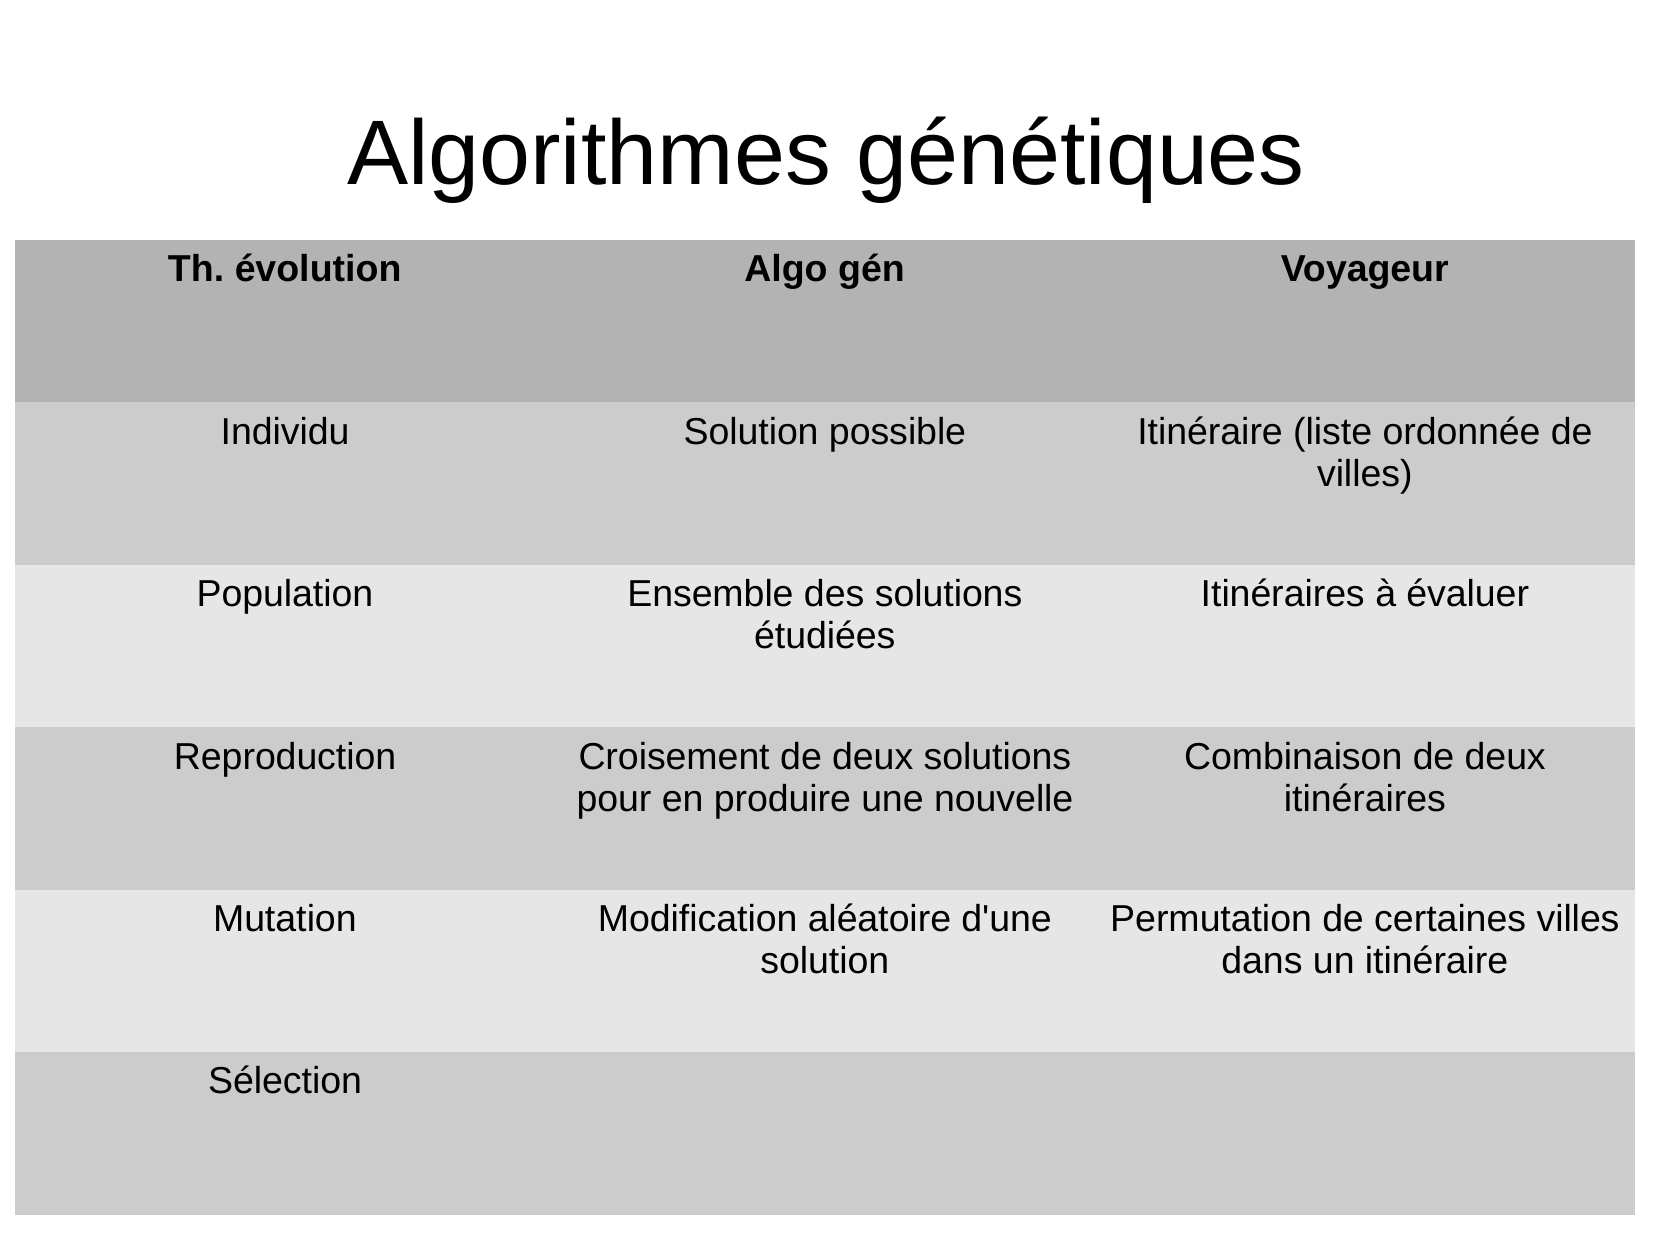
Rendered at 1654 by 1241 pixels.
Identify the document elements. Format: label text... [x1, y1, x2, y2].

table_header Th. évolution [15, 240, 555, 402]
table_cell [1095, 1052, 1635, 1215]
table_cell Mutation [15, 890, 555, 1052]
table_cell Ensemble des solutions étudiées [555, 565, 1095, 727]
table_cell Itinéraires à évaluer [1095, 565, 1635, 727]
table_header Algo gén [555, 240, 1095, 402]
title Algorithmes génétiques [82, 49, 1571, 240]
table_cell Solution possible [555, 402, 1095, 565]
table_cell Itinéraire (liste ordonnée de villes) [1095, 402, 1635, 565]
table_cell Population [15, 565, 555, 727]
table_cell Modification aléatoire d'une solution [555, 890, 1095, 1052]
table_cell [555, 1052, 1095, 1215]
table_header Voyageur [1095, 240, 1635, 402]
table_cell Combinaison de deux itinéraires [1095, 727, 1635, 890]
table_cell Permutation de certaines villes dans un itinéraire [1095, 890, 1635, 1052]
table_cell Reproduction [15, 727, 555, 890]
table_cell Croisement de deux solutions pour en produire une nouvelle [555, 727, 1095, 890]
table_cell Sélection [15, 1052, 555, 1215]
table_cell Individu [15, 402, 555, 565]
